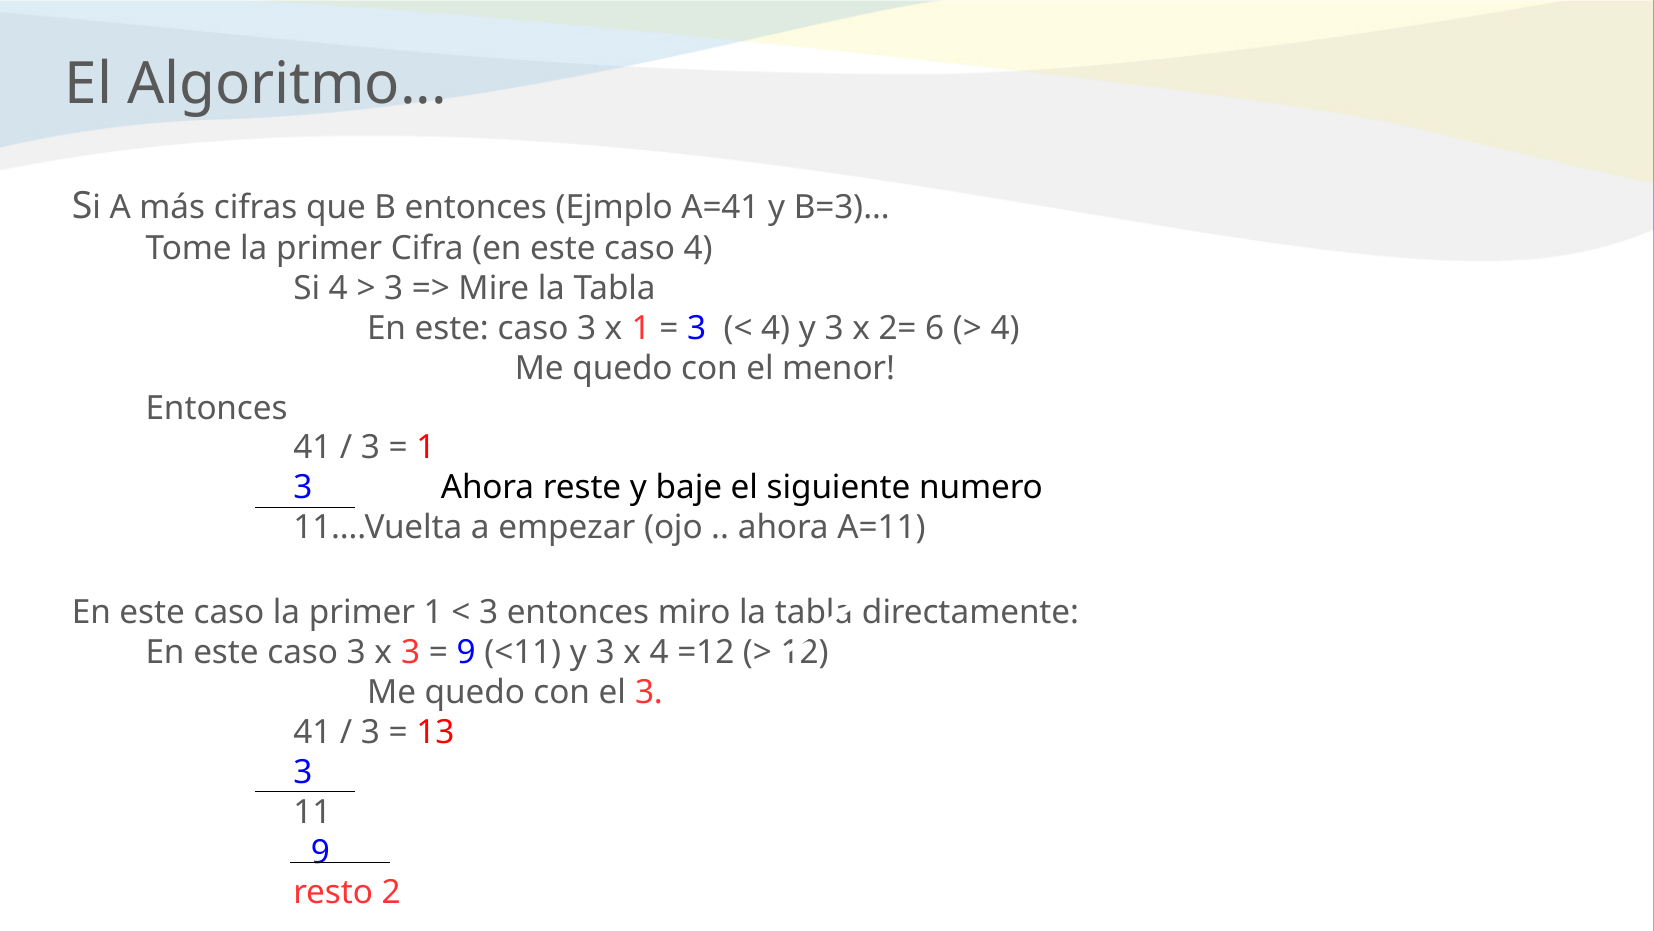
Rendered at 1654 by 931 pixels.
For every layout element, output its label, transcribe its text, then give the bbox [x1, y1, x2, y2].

text_box El Algoritmo... [49, 37, 893, 123]
picture [0, 0, 1654, 931]
text_box Si A más cifras que B entonces (Ejmplo A=41 y B=3)… Tome la primer Cifra (en este caso 4) Si 4 > 3 => Mire la Tabla En este: caso 3 x 1 = 3 (< 4) y 3 x 2= 6 (> 4) Me quedo con el menor! Entonces 41 / 3 = 1 3 Ahora reste y baje el siguiente numero 11….Vuelta a empezar (ojo .. ahora A=11) En este caso la primer 1 < 3 entonces miro la tabla directamente: En este caso 3 x 3 = 9 (<11) y 3 x 4 =12 (> 12) Me quedo con el 3. 41 / 3 = 13 3 11 9 resto 2 [56, 173, 1555, 931]
